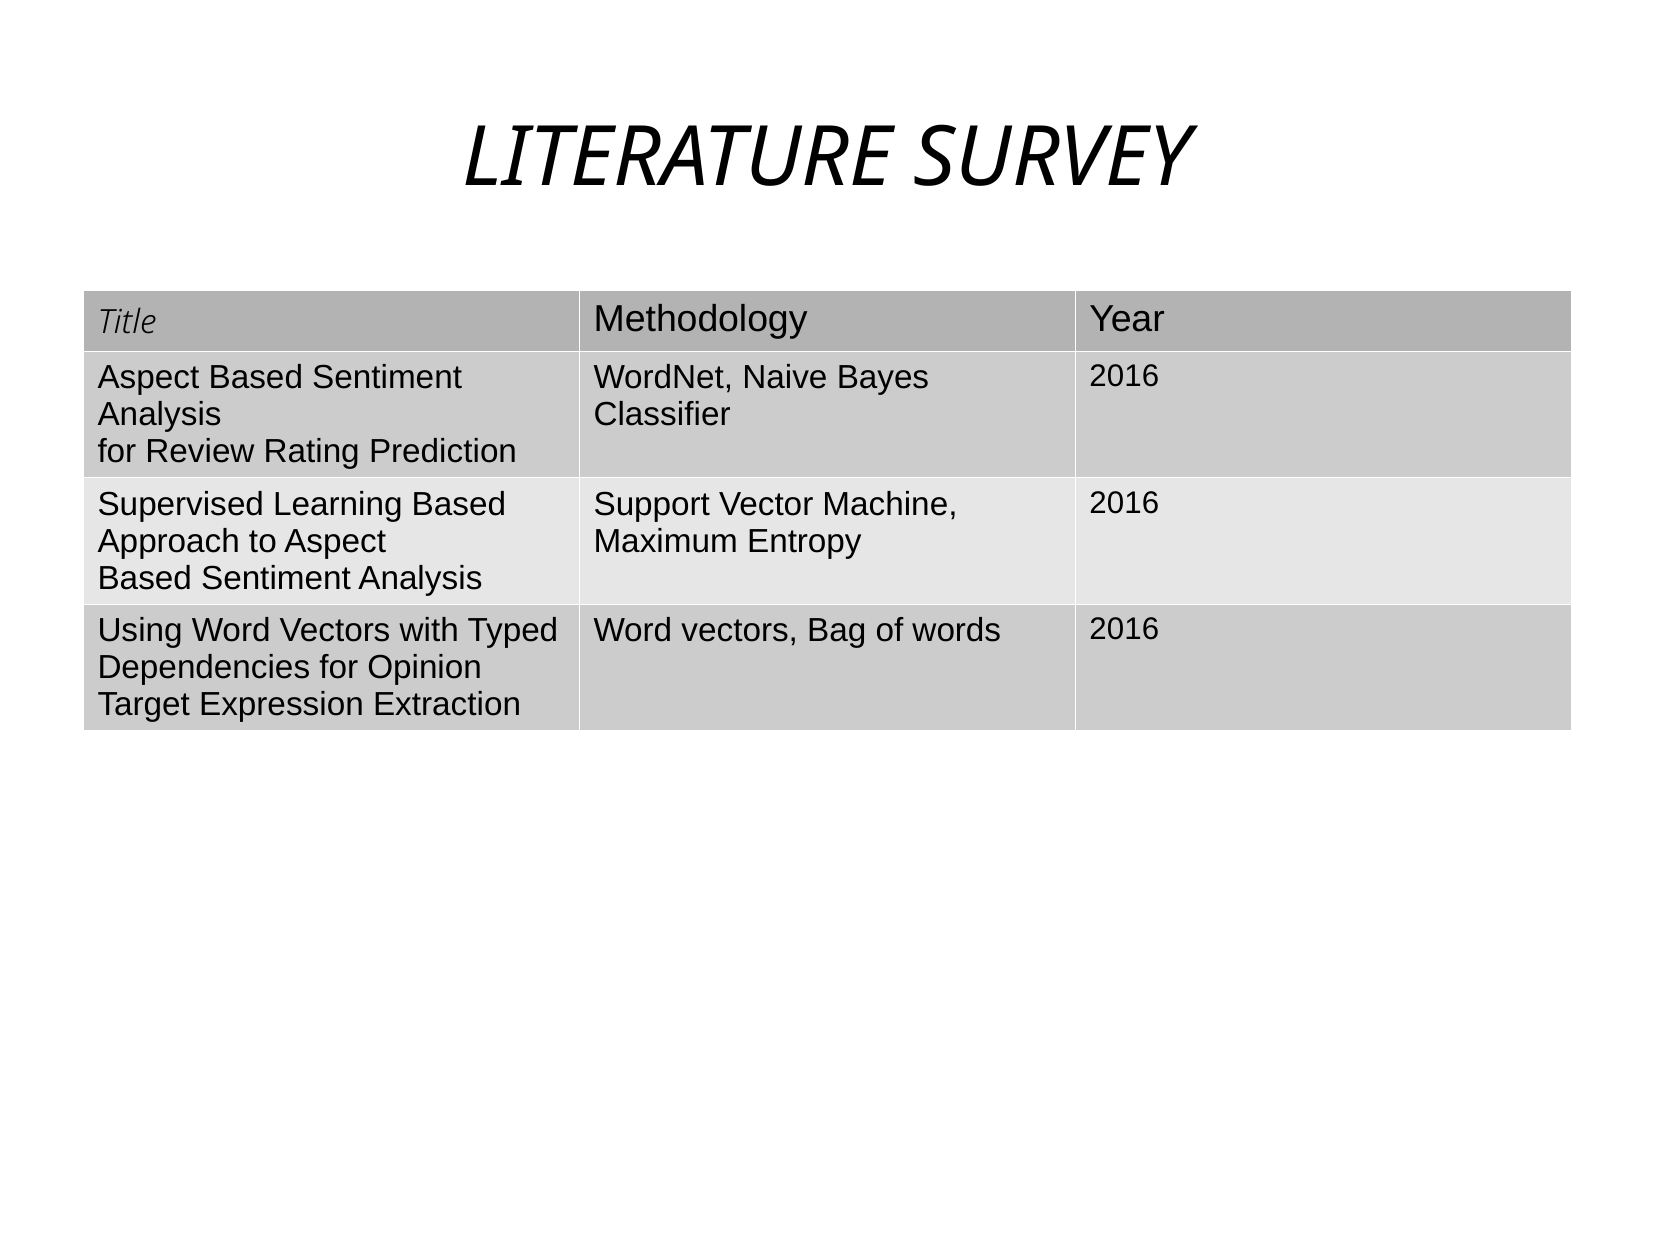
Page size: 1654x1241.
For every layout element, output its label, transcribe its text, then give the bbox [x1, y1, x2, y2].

table_cell Supervised Learning Based Approach to Aspect Based Sentiment Analysis [84, 478, 579, 604]
table_header Title [84, 291, 579, 351]
table_cell Support Vector Machine, Maximum Entropy [580, 478, 1075, 604]
title LITERATURE SURVEY [82, 49, 1571, 257]
table_cell 2016 [1076, 605, 1571, 730]
table_cell 2016 [1076, 352, 1571, 477]
table_cell Word vectors, Bag of words [580, 605, 1075, 730]
table_cell Using Word Vectors with Typed Dependencies for Opinion Target Expression Extraction [84, 605, 579, 730]
table_header Year [1076, 291, 1571, 351]
table_cell WordNet, Naive Bayes Classifier [580, 352, 1075, 477]
table_header Methodology [580, 291, 1075, 351]
table_cell 2016 [1076, 478, 1571, 604]
table_cell Aspect Based Sentiment Analysis for Review Rating Prediction [84, 352, 579, 477]
